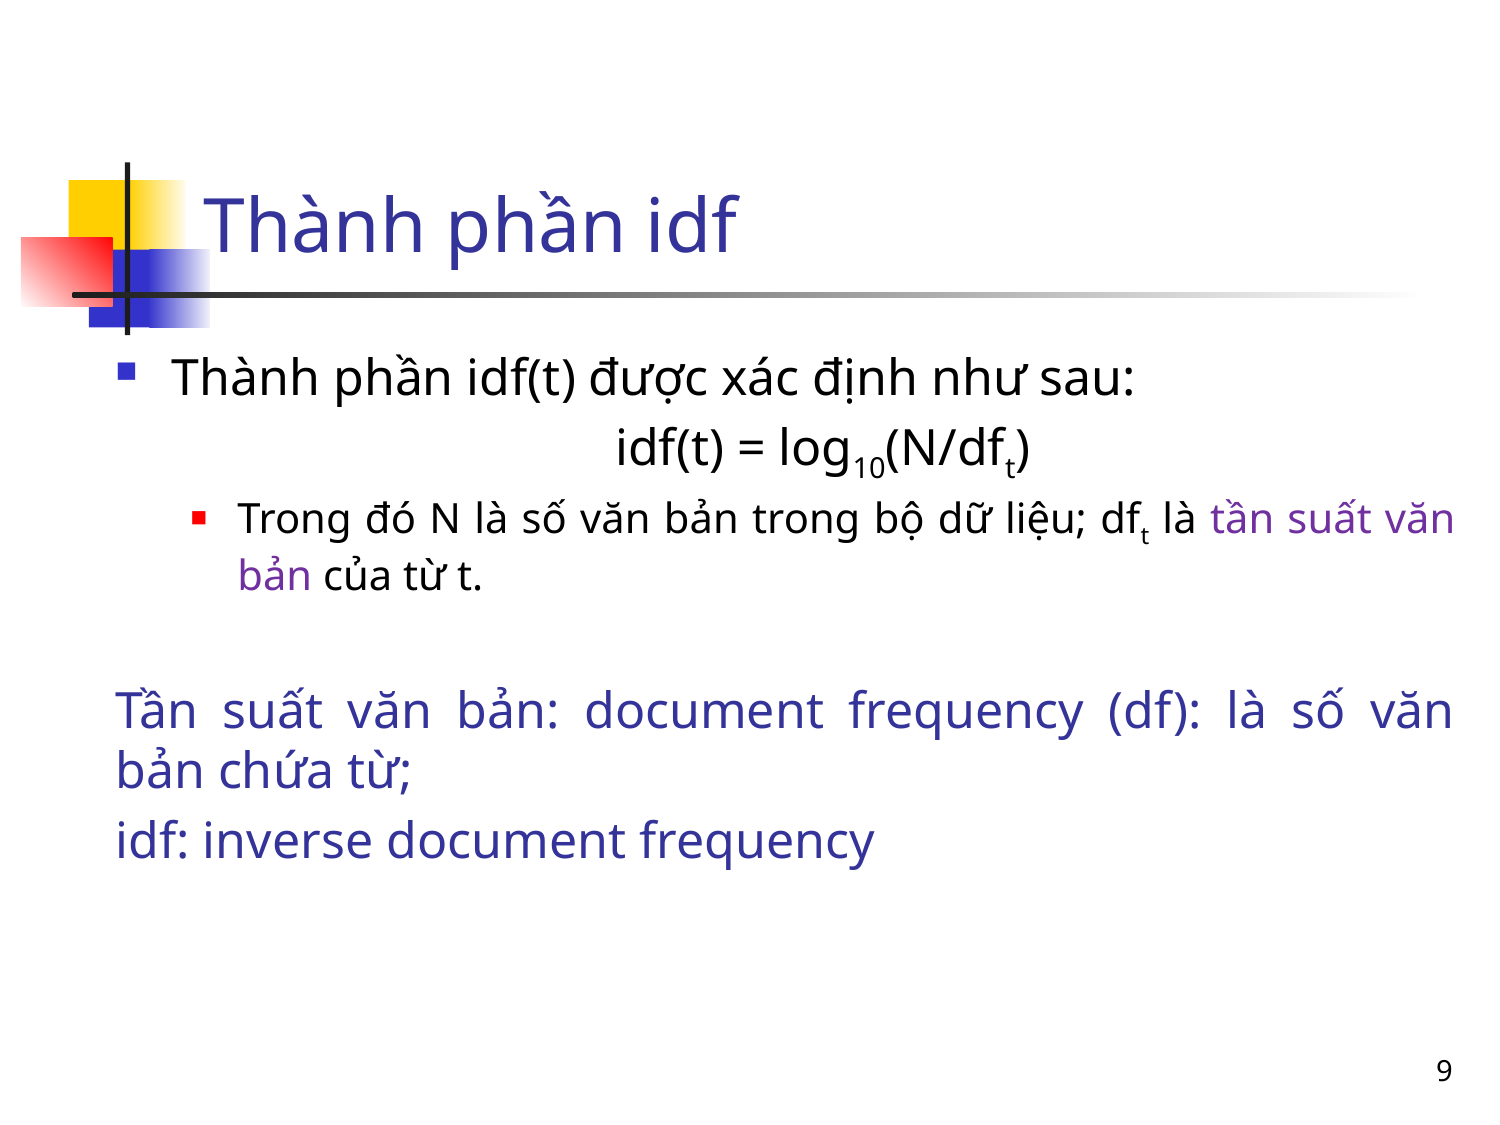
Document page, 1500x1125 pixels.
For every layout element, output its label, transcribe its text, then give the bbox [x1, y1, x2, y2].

slide_number <number> [1155, 1024, 1468, 1100]
list Thành phần idf(t) được xác định như sau: idf(t) = log10(N/dft) Trong đó N là số văn bản trong bộ dữ liệu; dft là tần suất văn bản của từ t. Tần suất văn bản: document frequency (df): là số văn bản chứa từ; idf: inverse document frequency [100, 338, 1471, 929]
title Thành phần idf [188, 35, 1468, 275]
